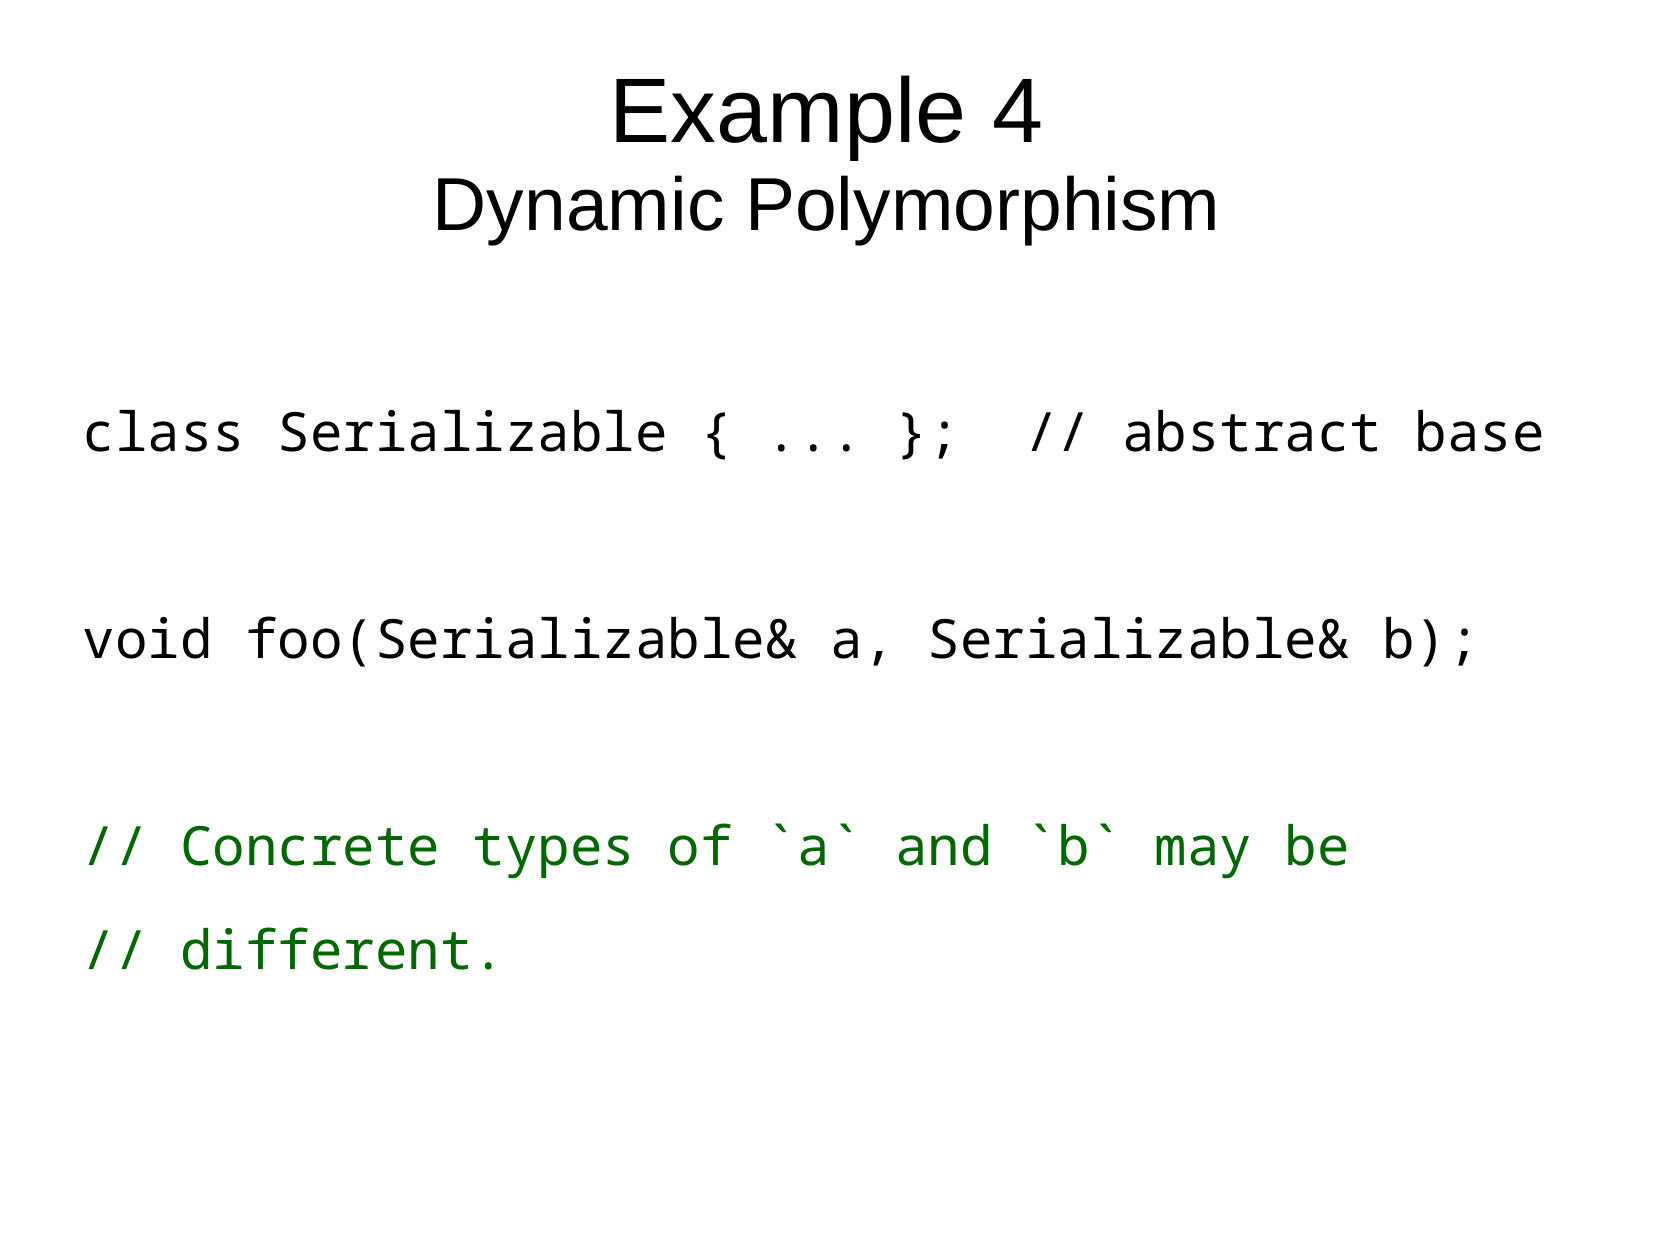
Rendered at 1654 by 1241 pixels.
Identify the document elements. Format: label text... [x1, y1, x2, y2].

list class Serializable { ... }; // abstract base void foo(Serializable& a, Serializable& b); // Concrete types of `a` and `b` may be // different. [82, 290, 1571, 1010]
title Example 4 Dynamic Polymorphism [82, 49, 1571, 257]
